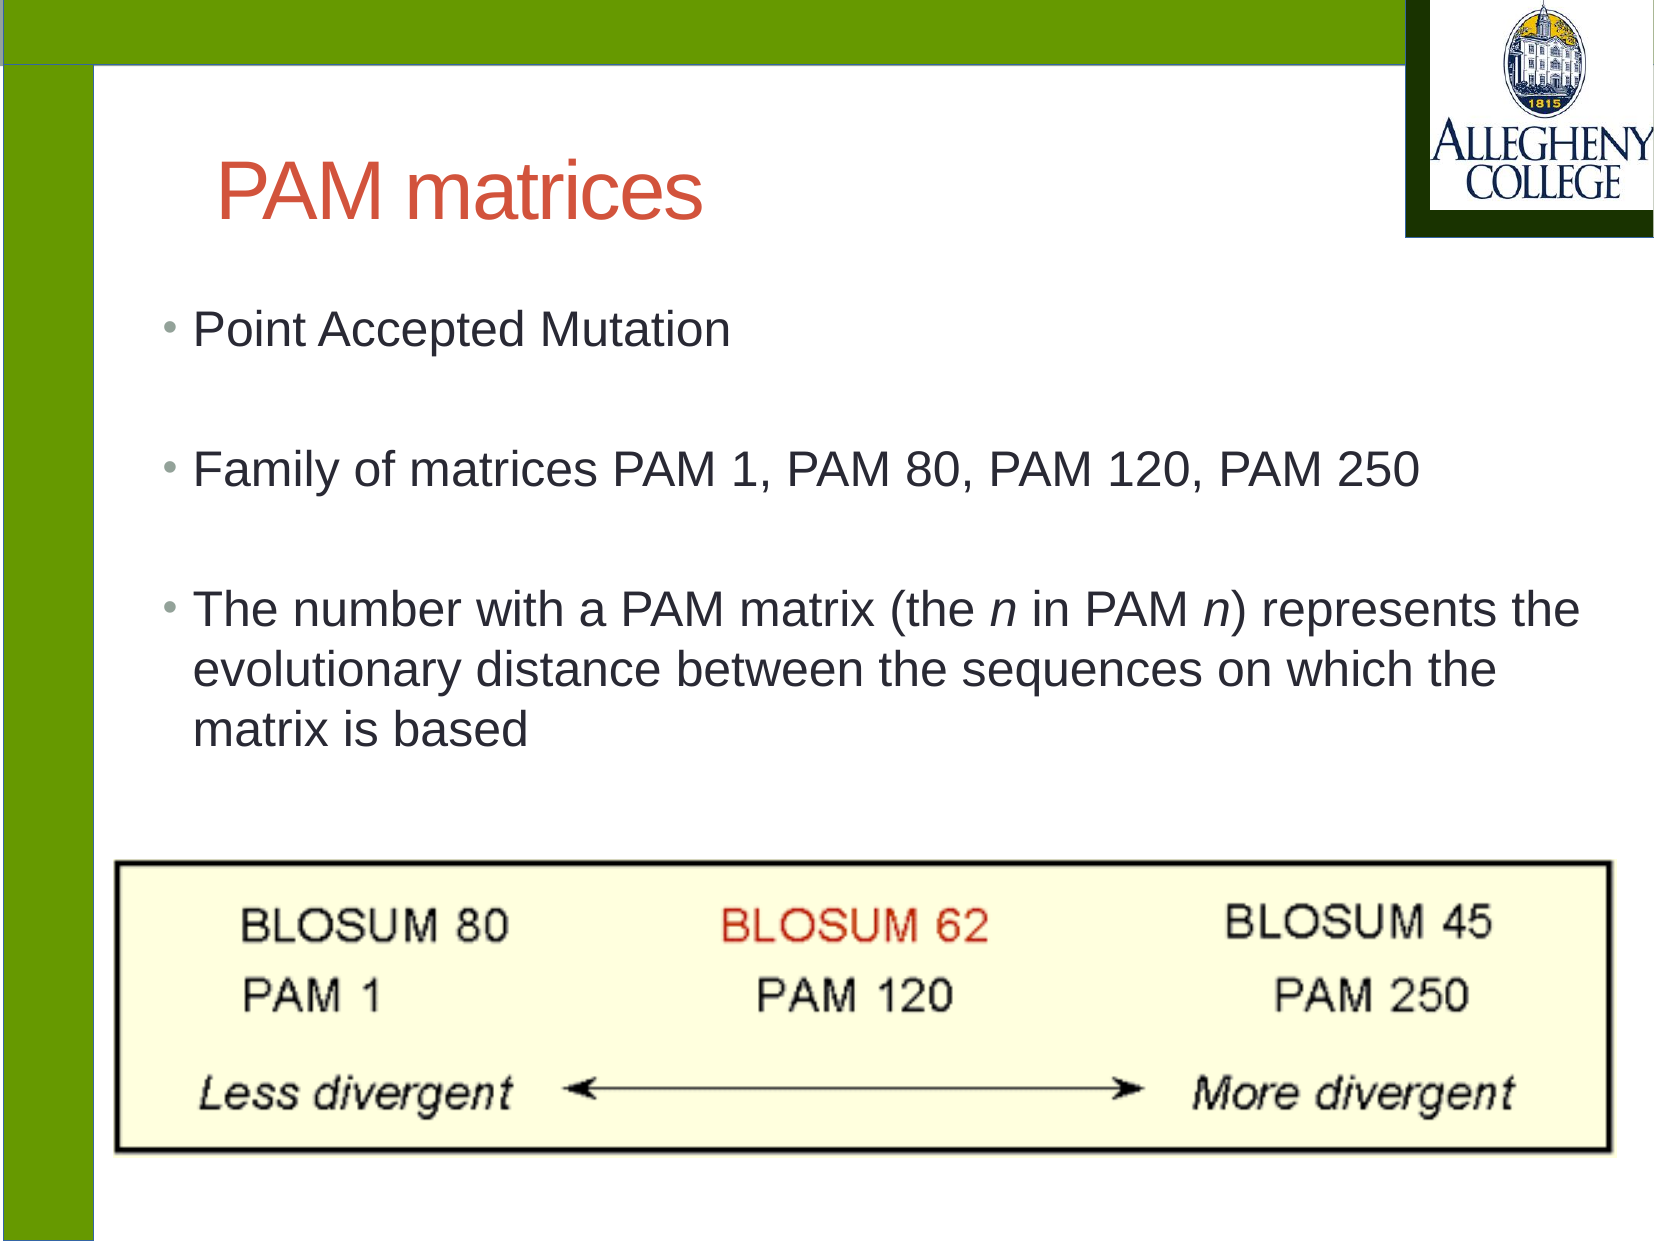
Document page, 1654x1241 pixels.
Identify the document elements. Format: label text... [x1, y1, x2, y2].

picture [1430, 0, 1654, 210]
text_box [3, 0, 1654, 1241]
picture [113, 859, 1617, 1158]
list Point Accepted Mutation Family of matrices PAM 1, PAM 80, PAM 120, PAM 250 The number with a PAM matrix (the n in PAM n) represents the evolutionary distance between the sequences on which the matrix is based [147, 289, 1636, 1172]
title PAM matrices [200, 96, 1654, 276]
